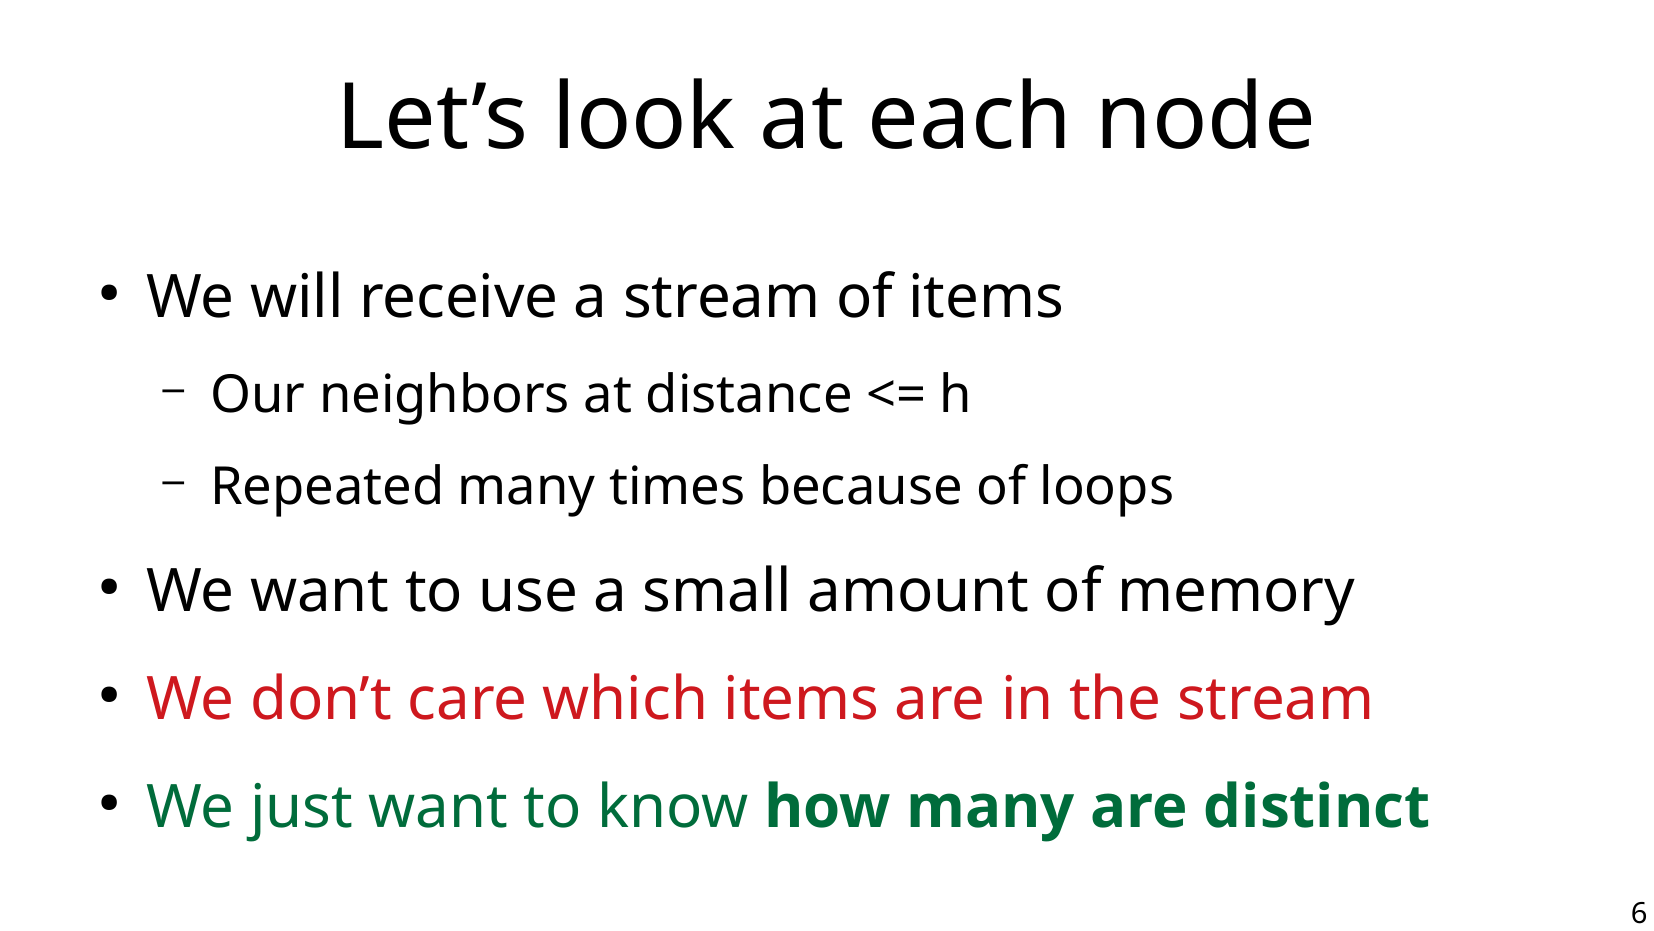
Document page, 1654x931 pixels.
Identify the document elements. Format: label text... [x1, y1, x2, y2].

list We will receive a stream of items Our neighbors at distance <= h Repeated many times because of loops We want to use a small amount of memory We don’t care which items are in the stream We just want to know how many are distinct [82, 253, 1571, 852]
title Let’s look at each node [82, 1, 1571, 226]
